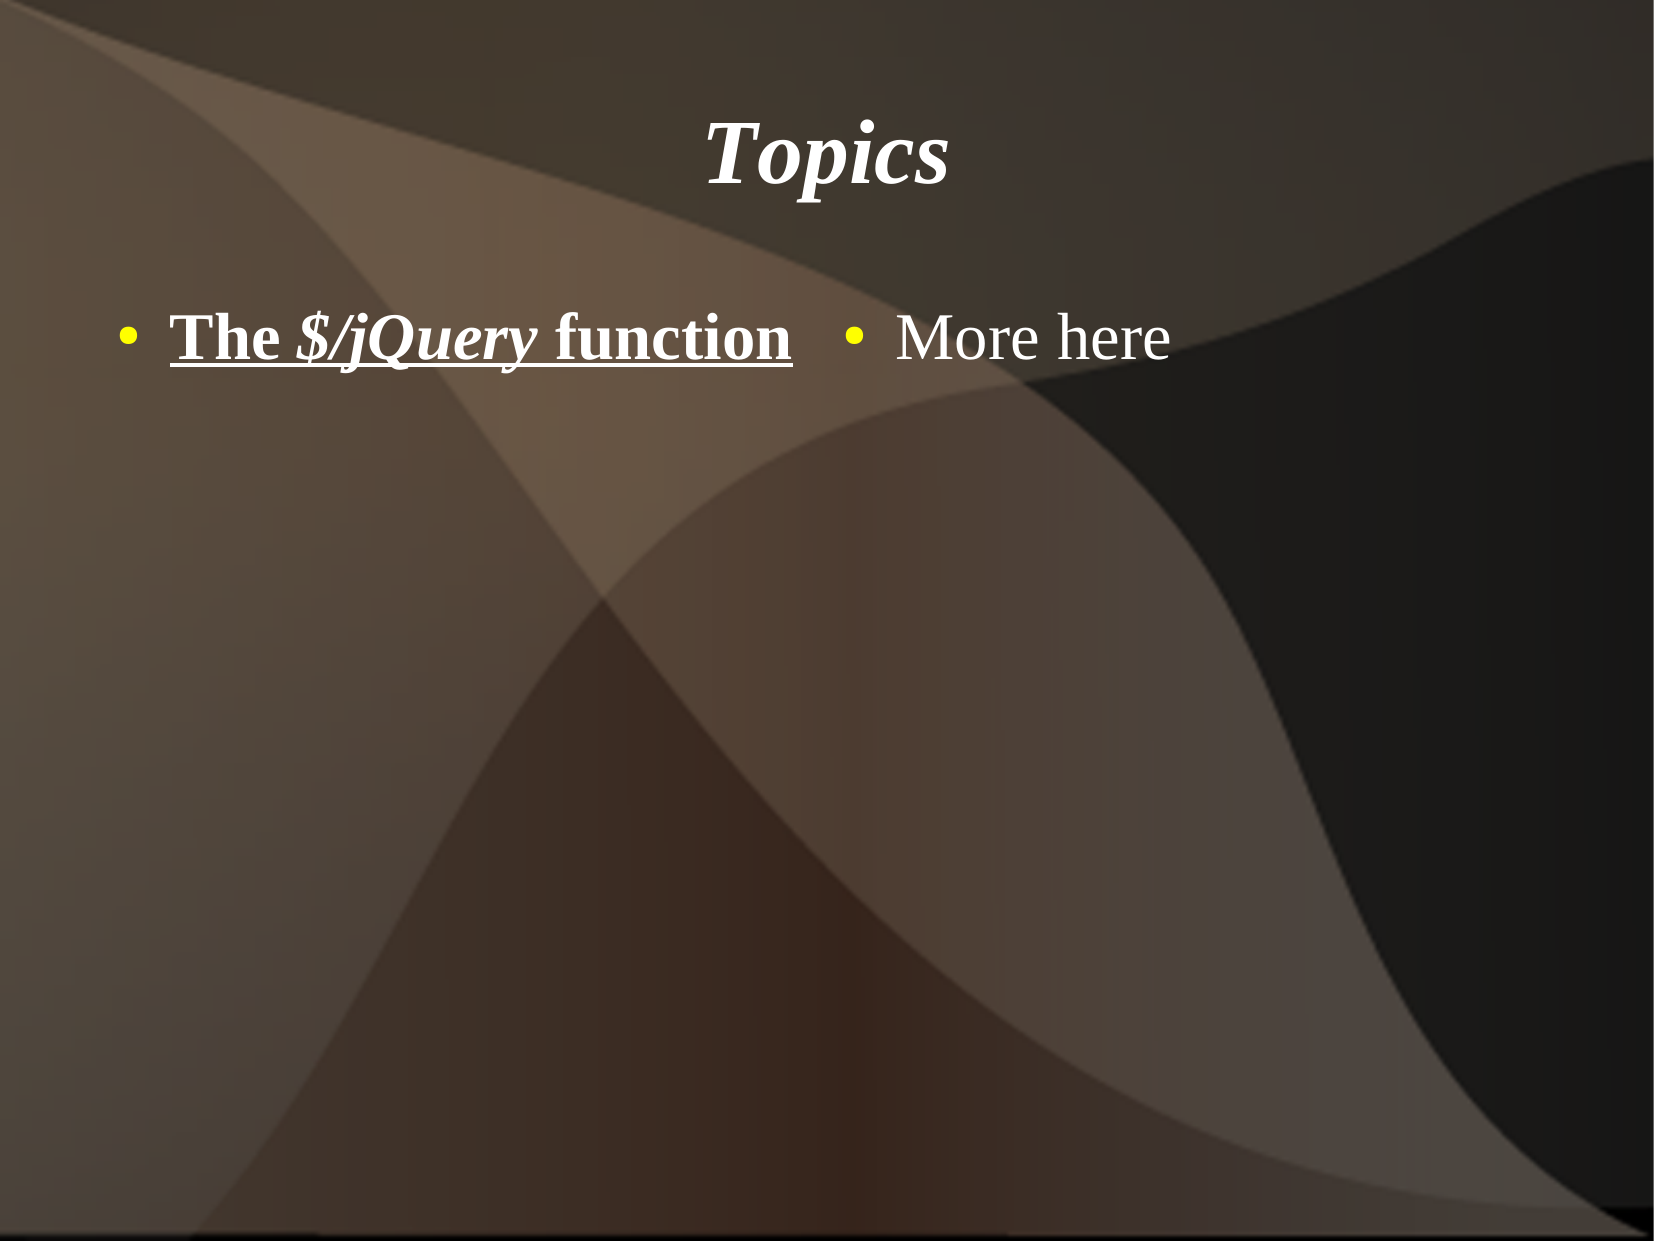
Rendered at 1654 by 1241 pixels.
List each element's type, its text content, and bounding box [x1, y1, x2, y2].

list More here [825, 300, 1552, 1119]
title Topics [82, 49, 1571, 257]
list The $/jQuery function [98, 300, 825, 1119]
picture [0, 0, 1654, 1241]
